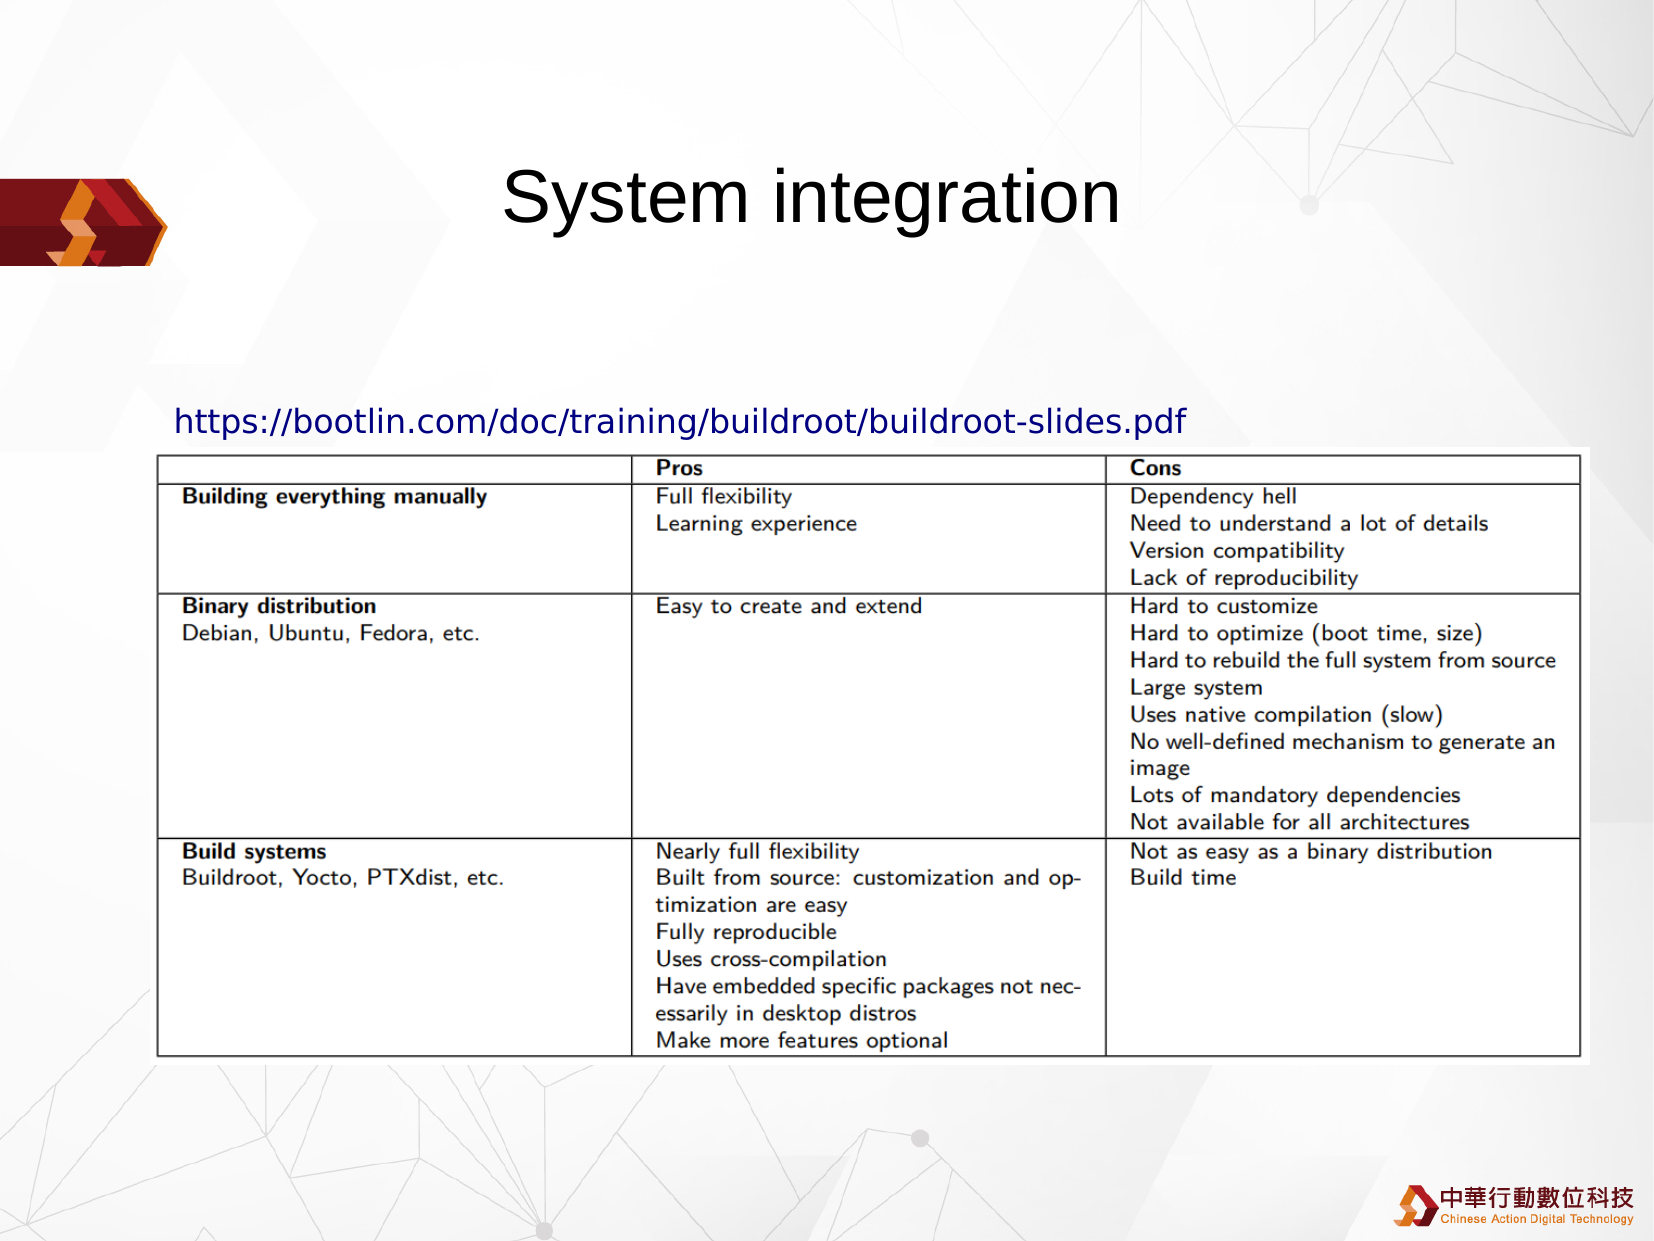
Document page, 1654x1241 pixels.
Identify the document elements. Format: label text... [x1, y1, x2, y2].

text_box https://bootlin.com/doc/training/buildroot/buildroot-slides.pdf [158, 395, 1576, 450]
picture [0, 0, 1654, 1241]
title System integration [118, 99, 1506, 293]
